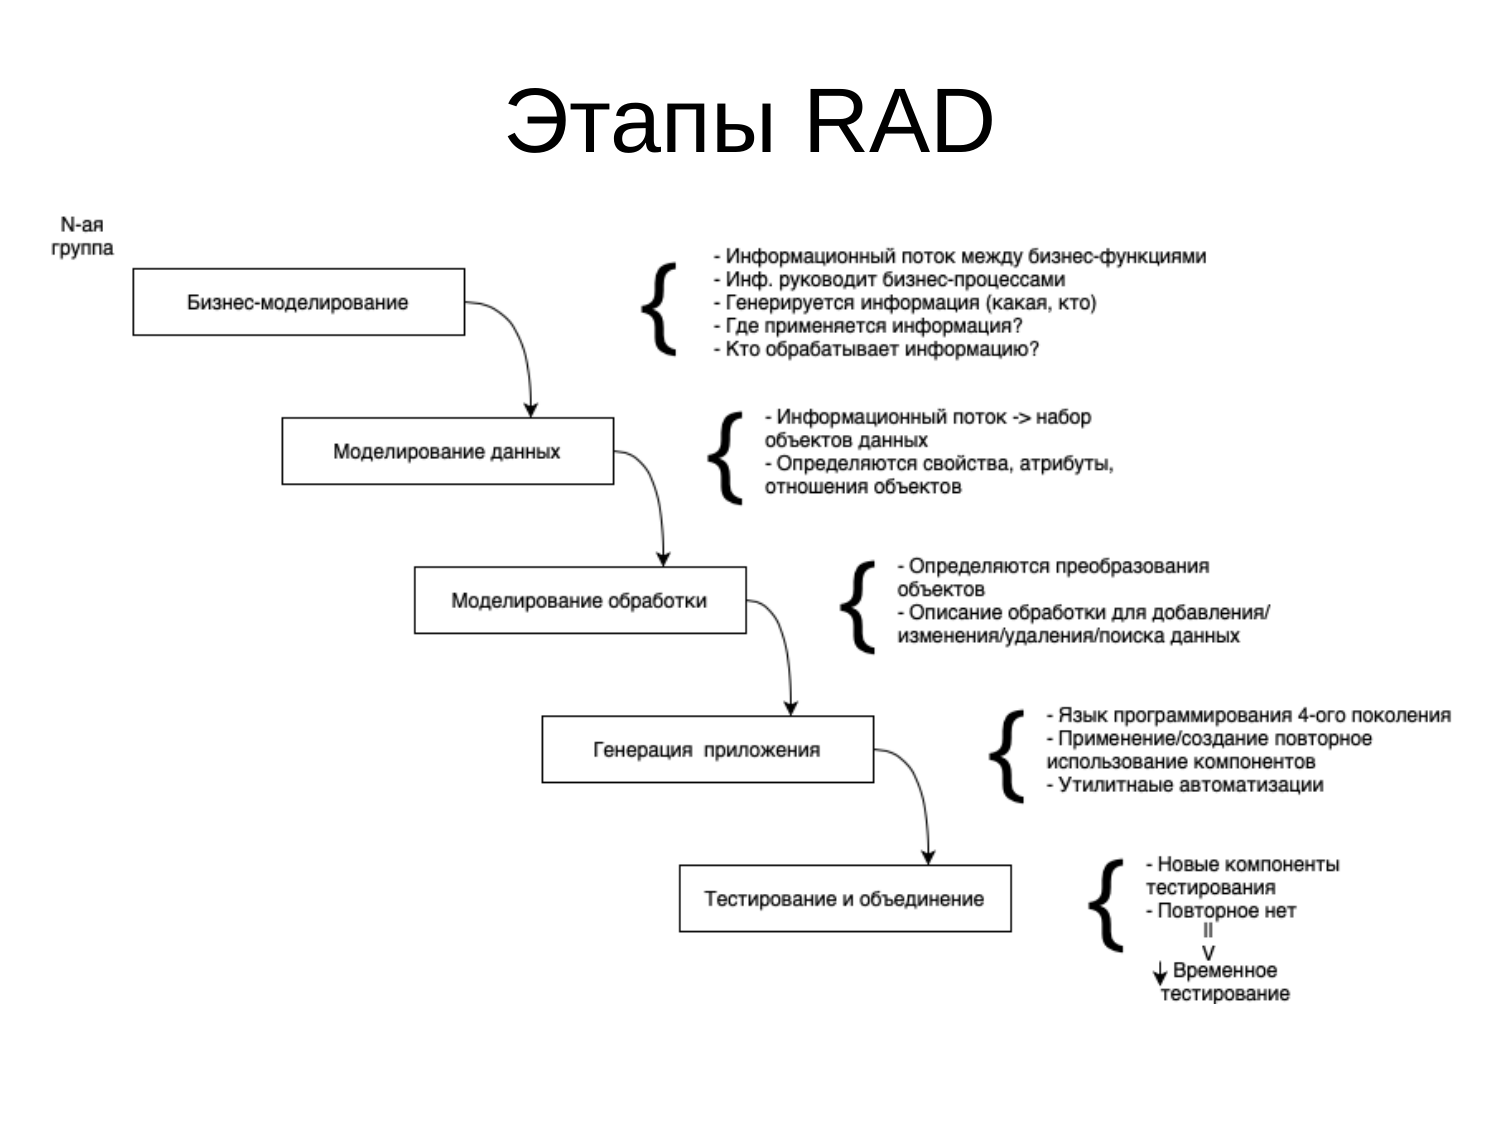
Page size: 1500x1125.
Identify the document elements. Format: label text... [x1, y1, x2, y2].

title Этапы RAD [75, 45, 1426, 188]
picture [50, 212, 1476, 1004]
